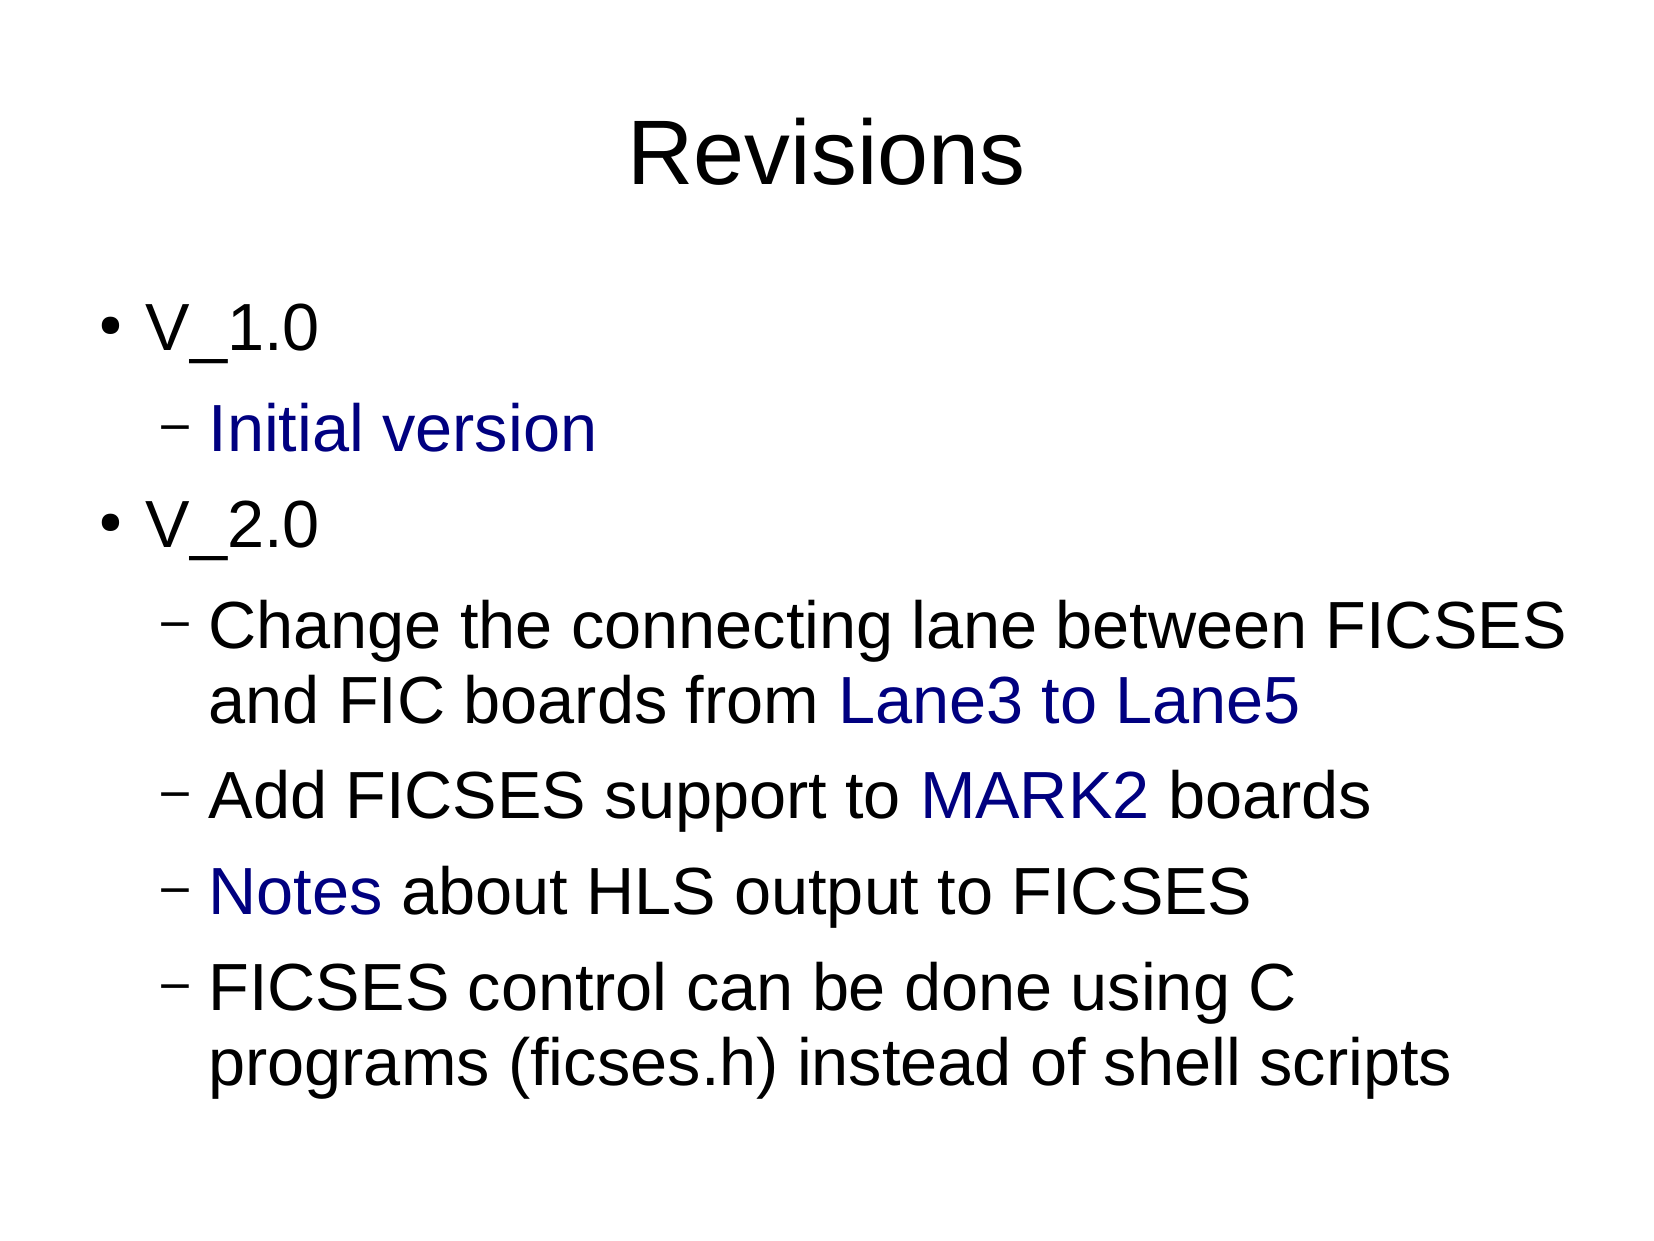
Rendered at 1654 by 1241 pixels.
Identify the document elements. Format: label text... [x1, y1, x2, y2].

list V_1.0 Initial version V_2.0 Change the connecting lane between FICSES and FIC boards from Lane3 to Lane5 Add FICSES support to MARK2 boards Notes about HLS output to FICSES FICSES control can be done using C programs (ficses.h) instead of shell scripts [82, 290, 1571, 1126]
title Revisions [82, 49, 1571, 257]
